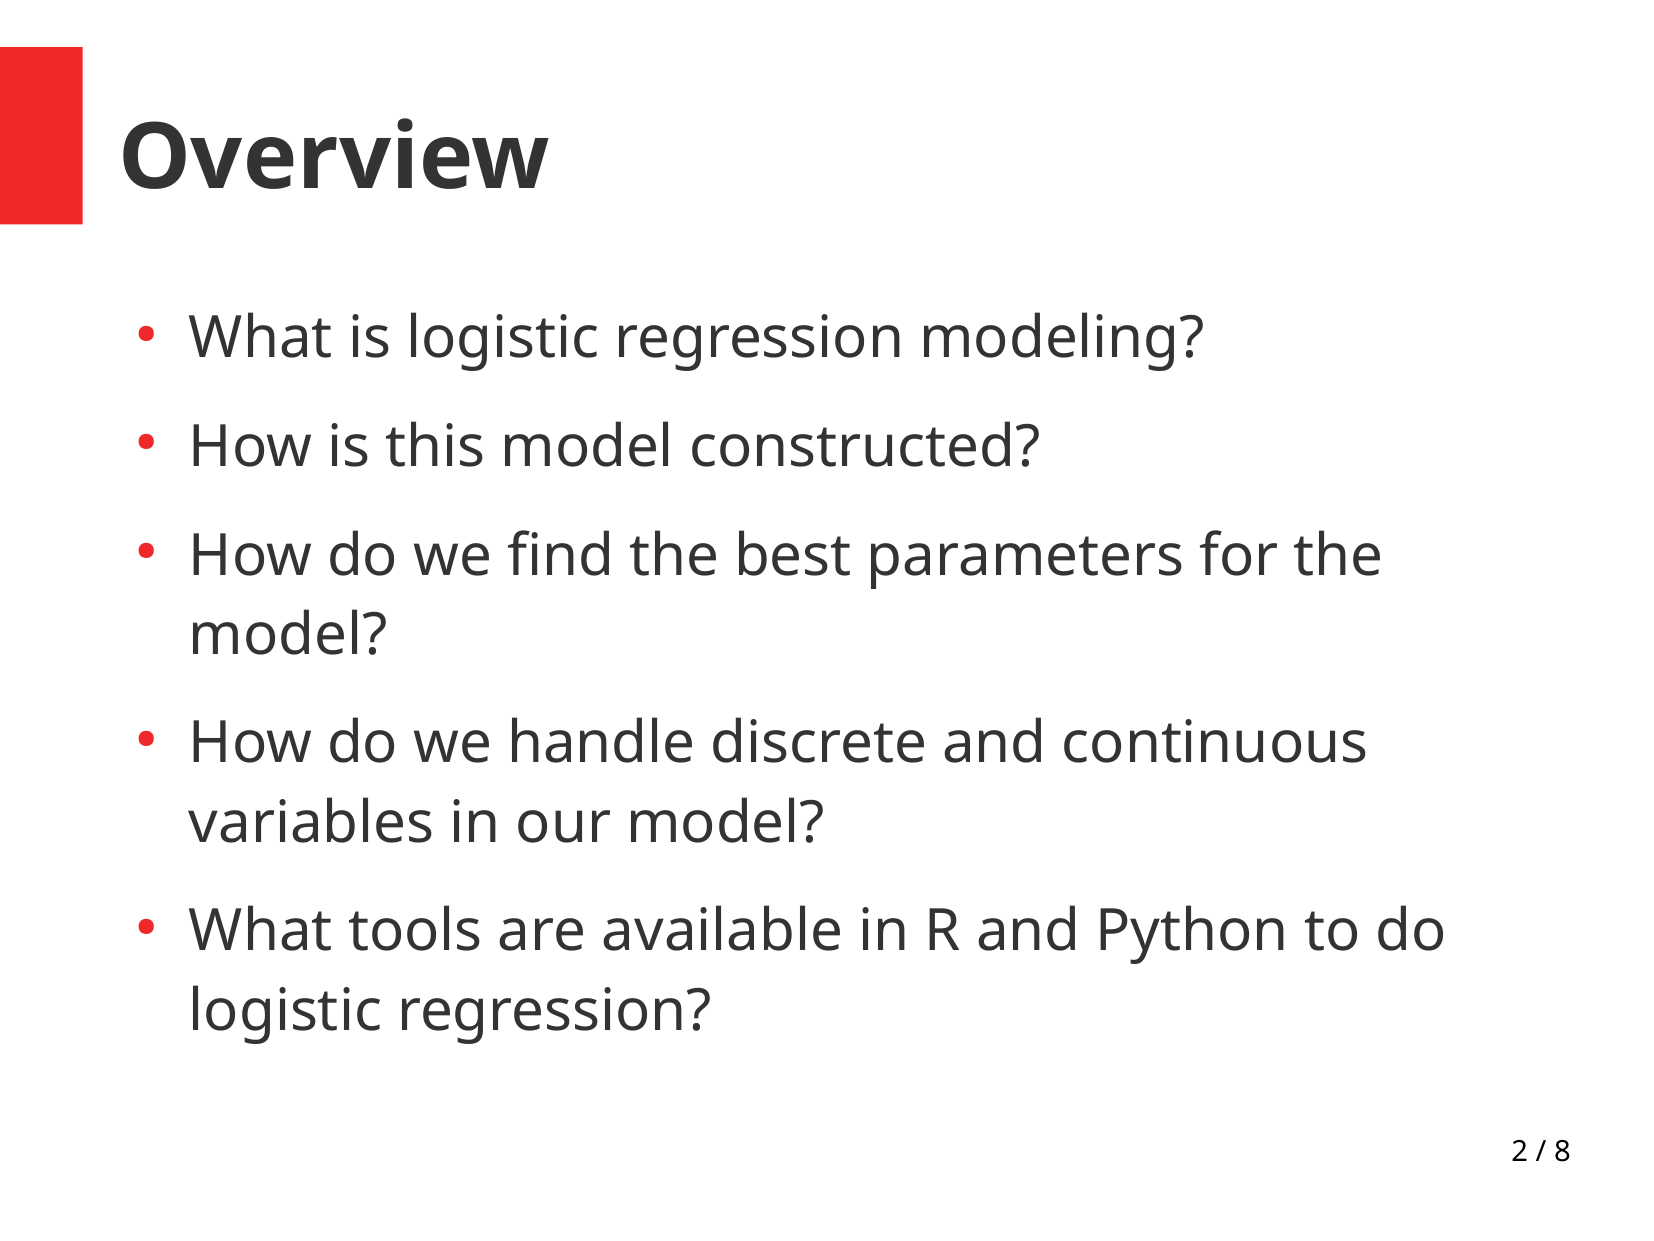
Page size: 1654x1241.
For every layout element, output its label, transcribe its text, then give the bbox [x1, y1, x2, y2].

title Overview [118, 49, 1571, 257]
list What is logistic regression modeling? How is this model constructed? How do we find the best parameters for the model? How do we handle discrete and continuous variables in our model? What tools are available in R and Python to do logistic regression? [118, 295, 1583, 1075]
